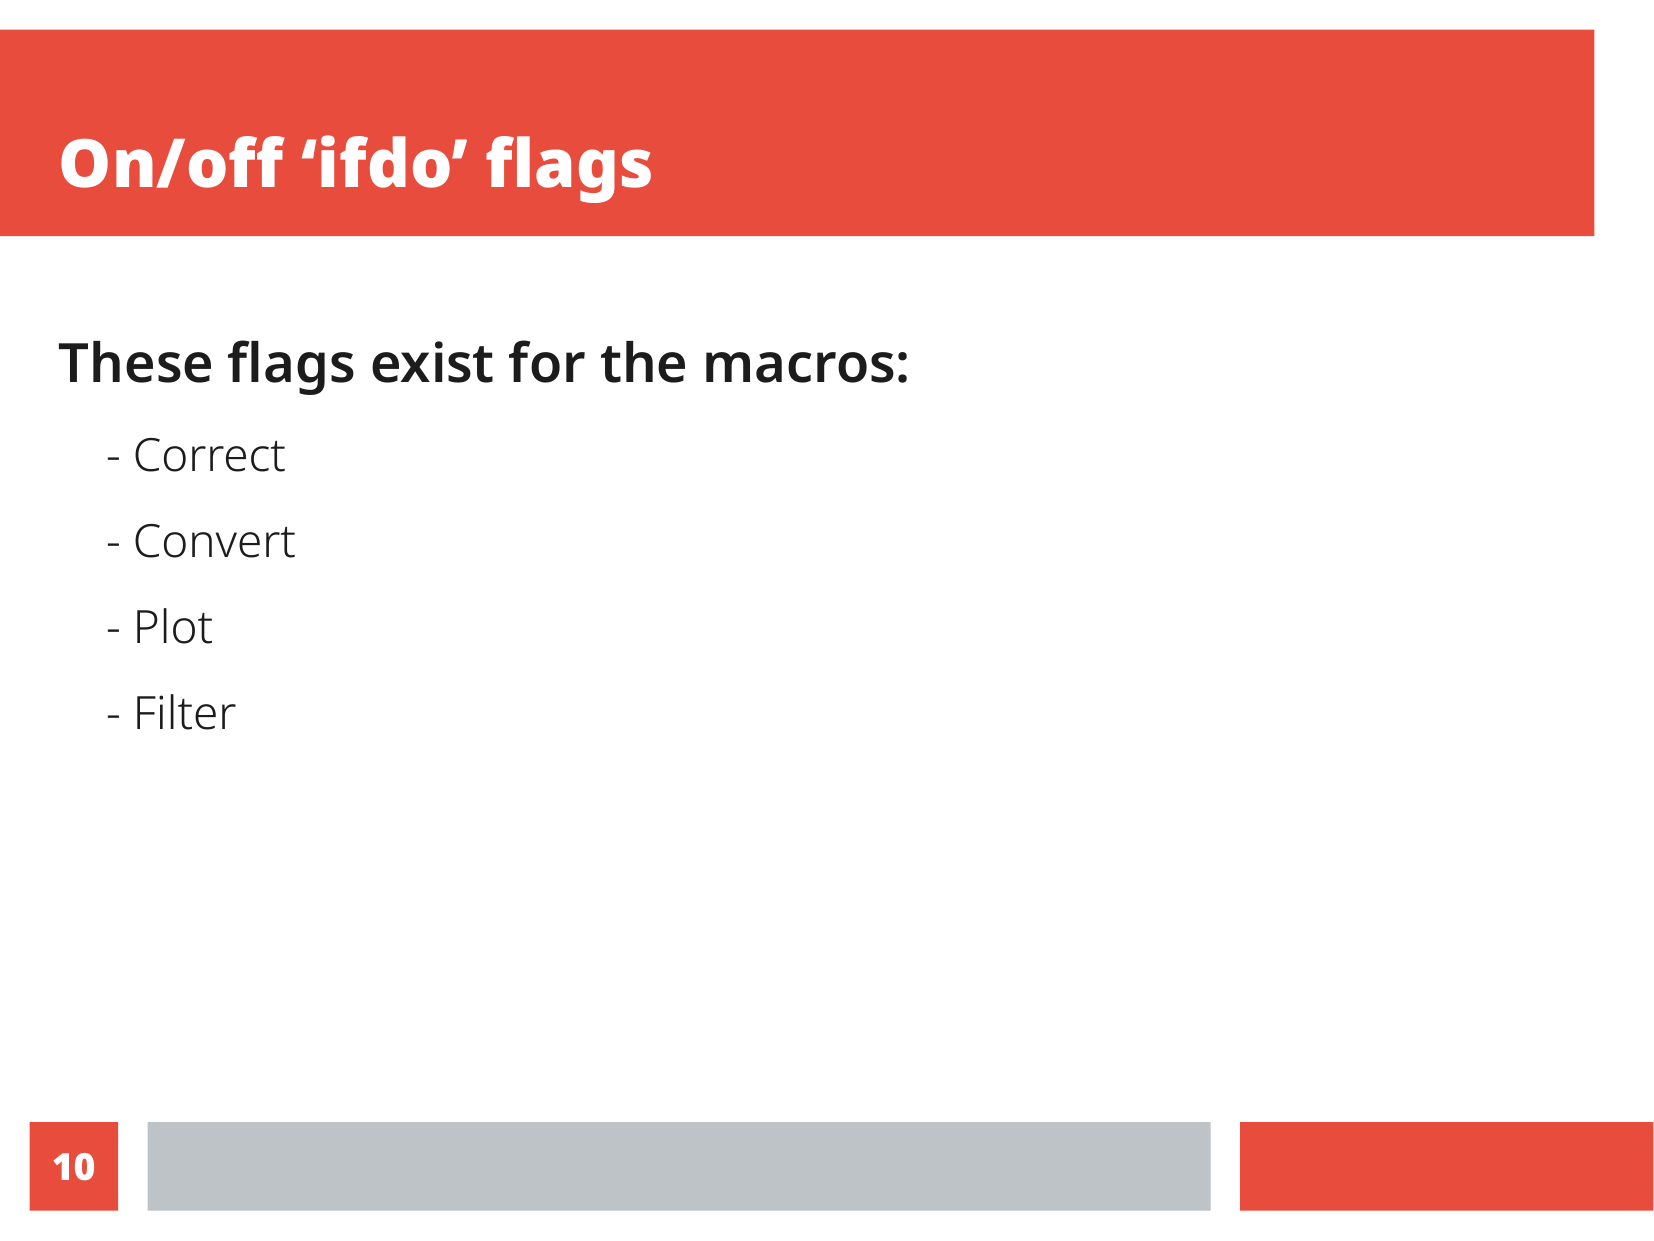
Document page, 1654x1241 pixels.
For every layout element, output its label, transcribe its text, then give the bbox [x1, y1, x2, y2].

title On/off ‘ifdo’ flags [59, 59, 1595, 207]
list These flags exist for the macros: - Correct - Convert - Plot - Filter [59, 324, 1565, 1093]
